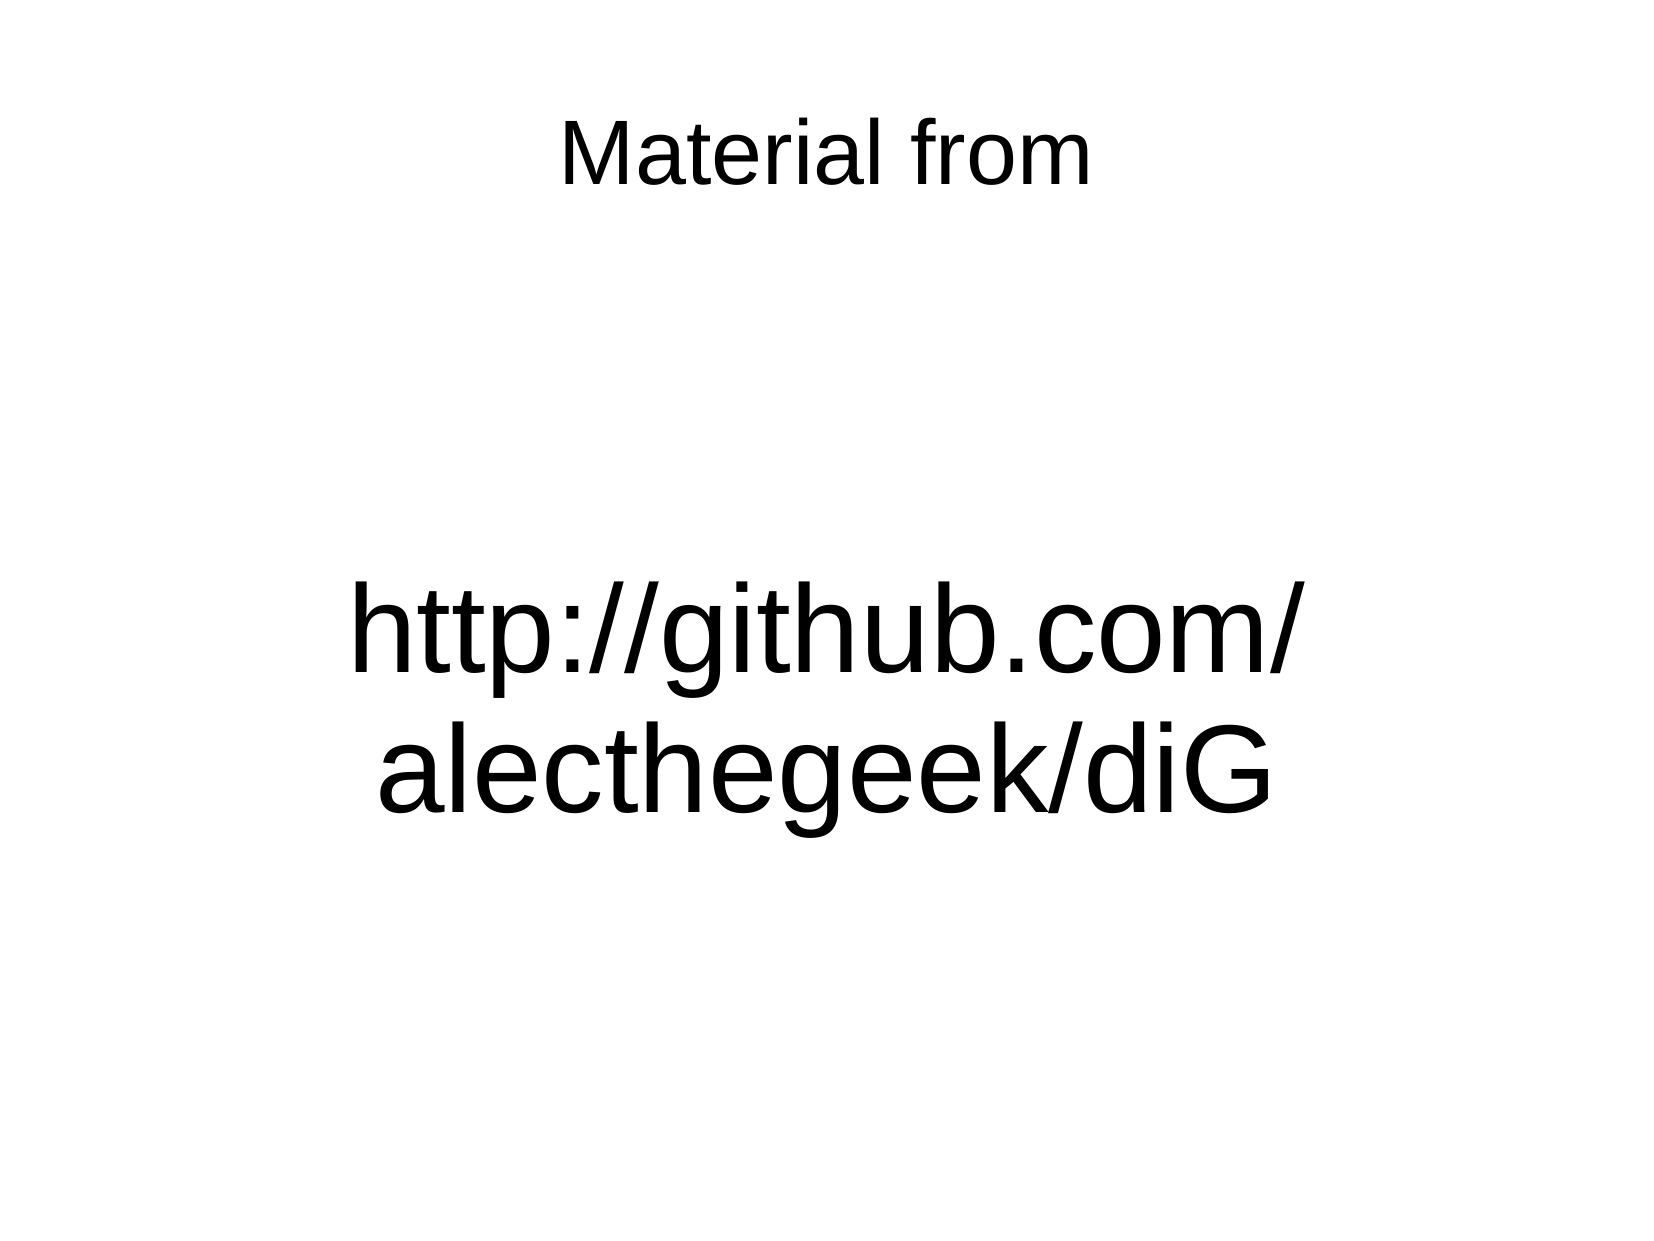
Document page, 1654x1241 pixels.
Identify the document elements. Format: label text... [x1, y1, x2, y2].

title Material from [82, 56, 1571, 250]
subtitle http://github.com/alecthegeek/diG [82, 297, 1571, 1102]
